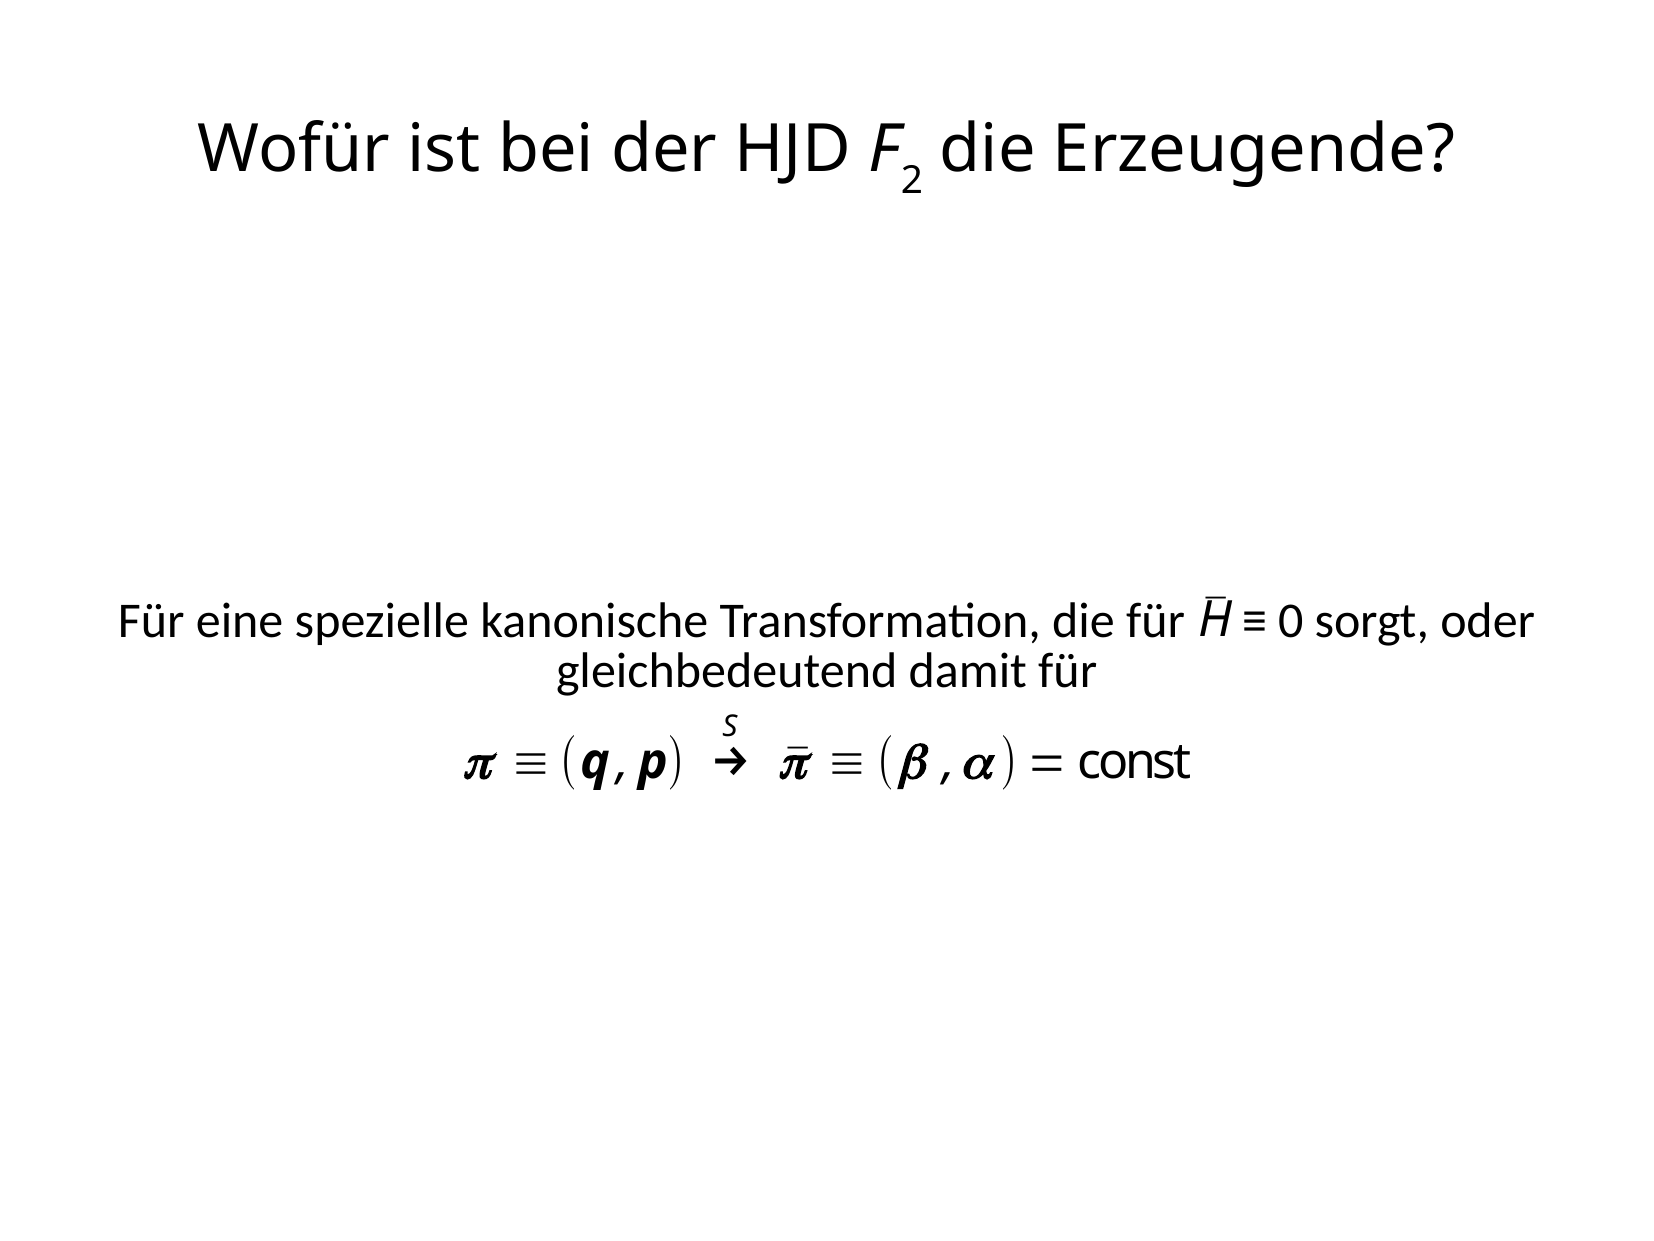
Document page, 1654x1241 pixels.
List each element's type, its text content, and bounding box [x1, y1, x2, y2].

subtitle Für eine spezielle kanonische Transformation, die für ≡ 0 sorgt, oder gleichbedeutend damit für [82, 290, 1571, 1010]
chart [456, 708, 1197, 792]
title Wofür ist bei der HJD F2 die Erzeugende? [82, 49, 1571, 257]
chart [1192, 589, 1241, 651]
